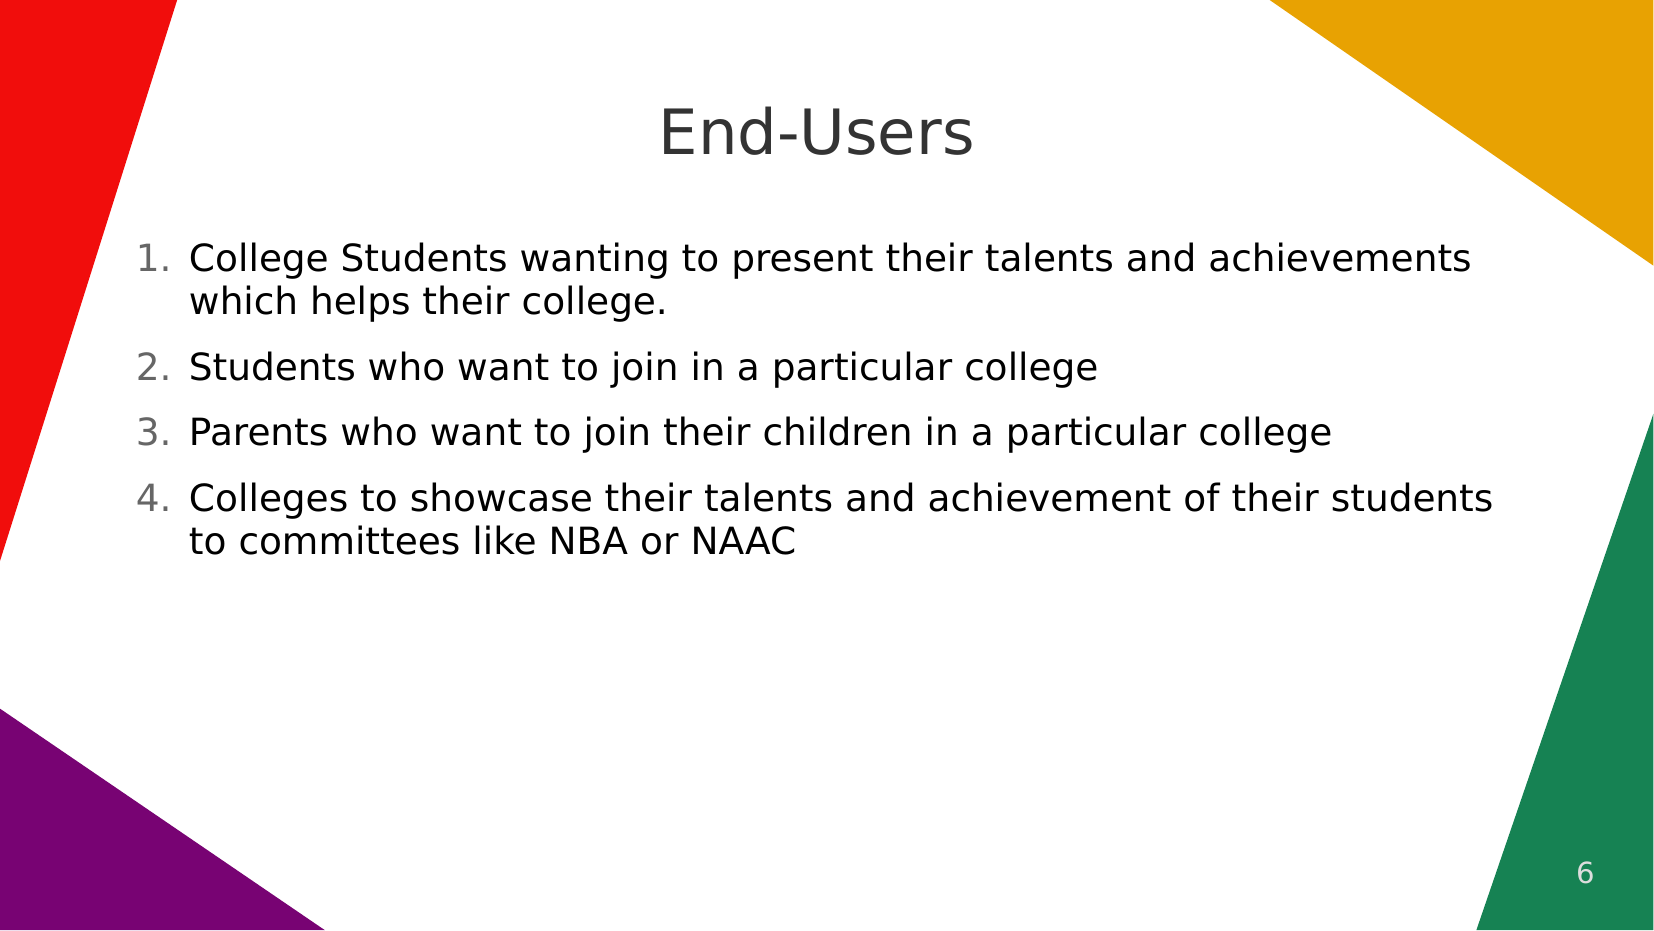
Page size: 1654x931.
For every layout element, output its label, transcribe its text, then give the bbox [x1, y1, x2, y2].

title End-Users [118, 59, 1536, 207]
list College Students wanting to present their talents and achievements which helps their college. Students who want to join in a particular college Parents who want to join their children in a particular college Colleges to showcase their talents and achievement of their students to committees like NBA or NAAC [118, 236, 1536, 827]
